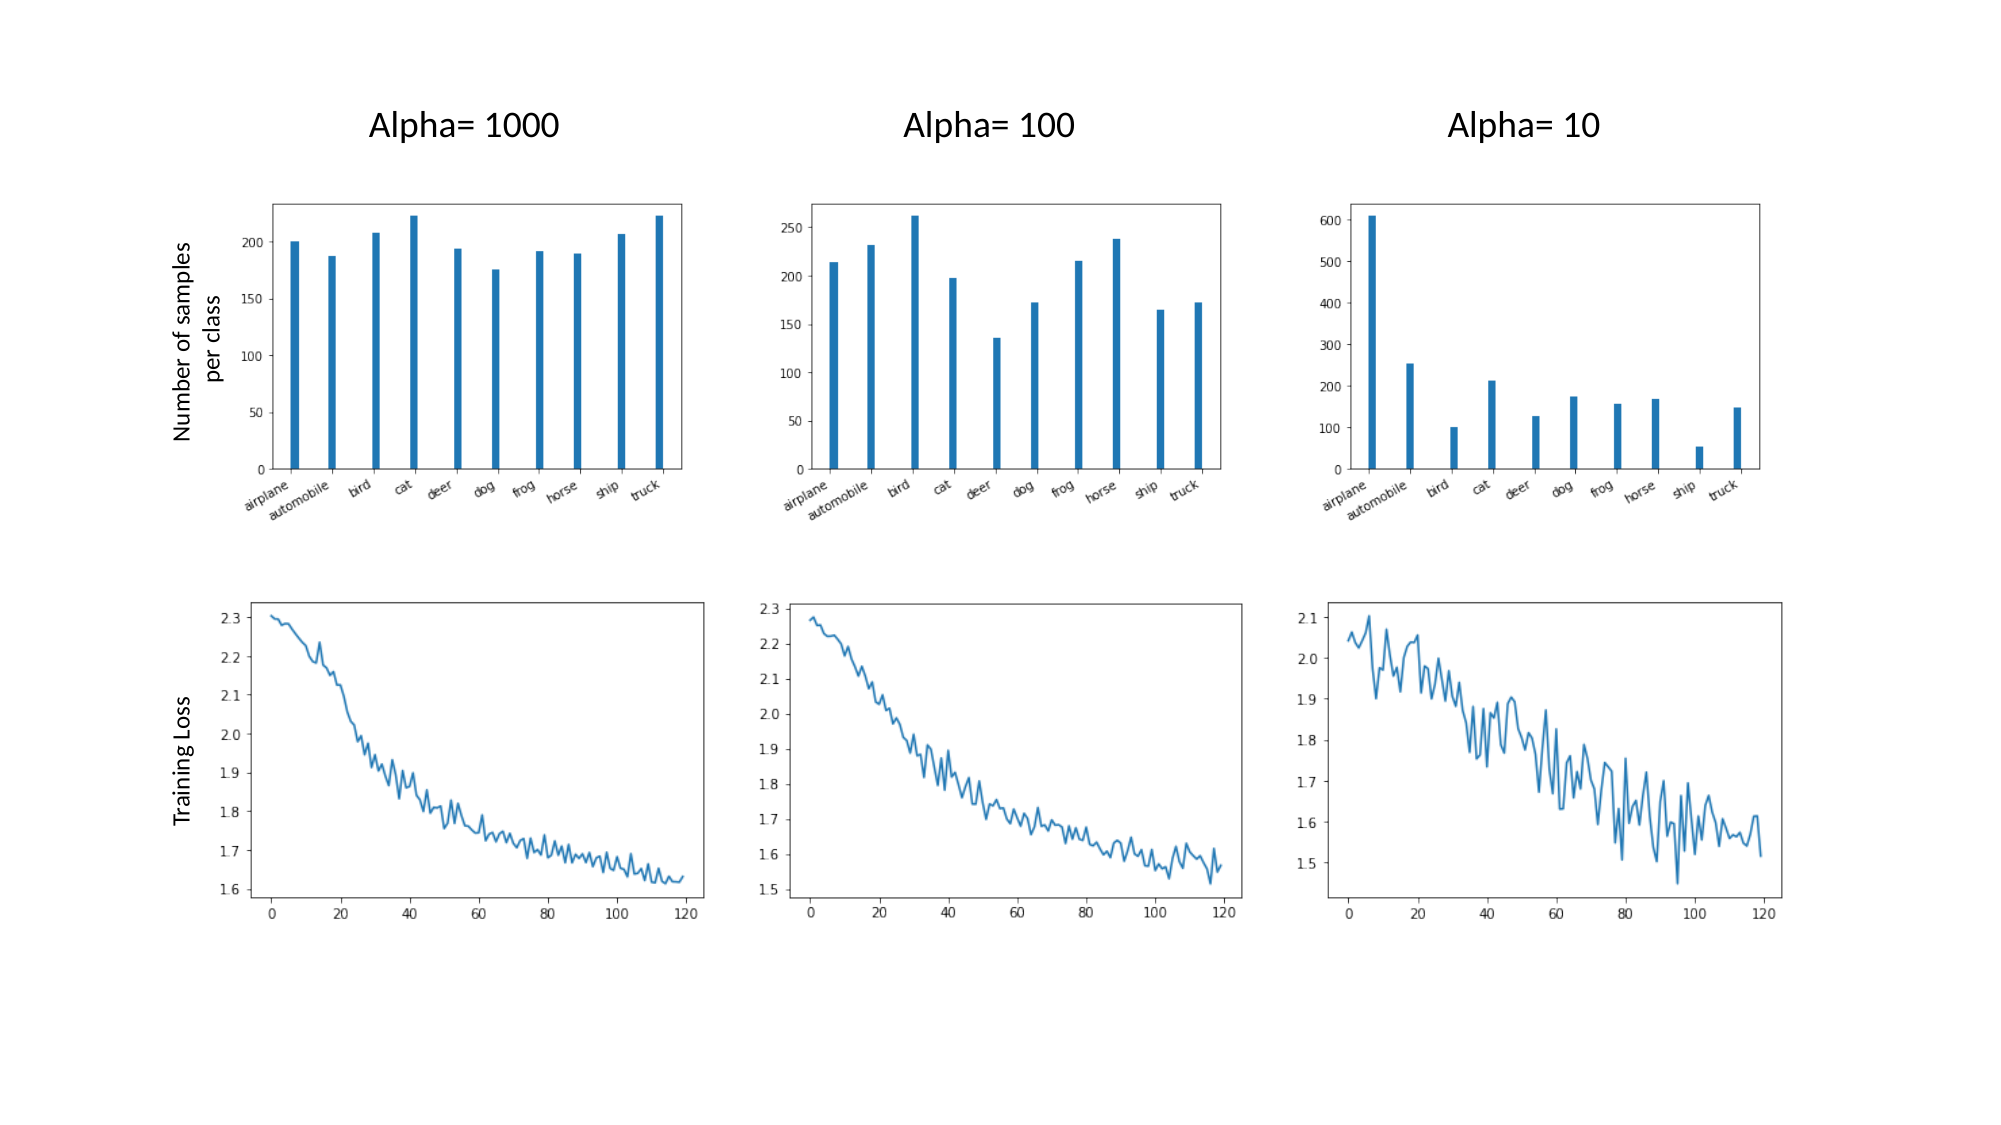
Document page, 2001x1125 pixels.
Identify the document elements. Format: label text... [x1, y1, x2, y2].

text_box Alpha= 100 [888, 92, 1112, 153]
picture [210, 594, 713, 930]
picture [749, 594, 1251, 930]
text_box Alpha= 10 [1432, 92, 1645, 153]
picture [1310, 195, 1768, 531]
picture [1287, 594, 1791, 930]
text_box Training Loss [157, 681, 203, 843]
text_box Number of samples per class [157, 221, 233, 459]
picture [771, 195, 1229, 531]
picture [232, 195, 690, 531]
text_box Alpha= 1000 [353, 92, 578, 153]
